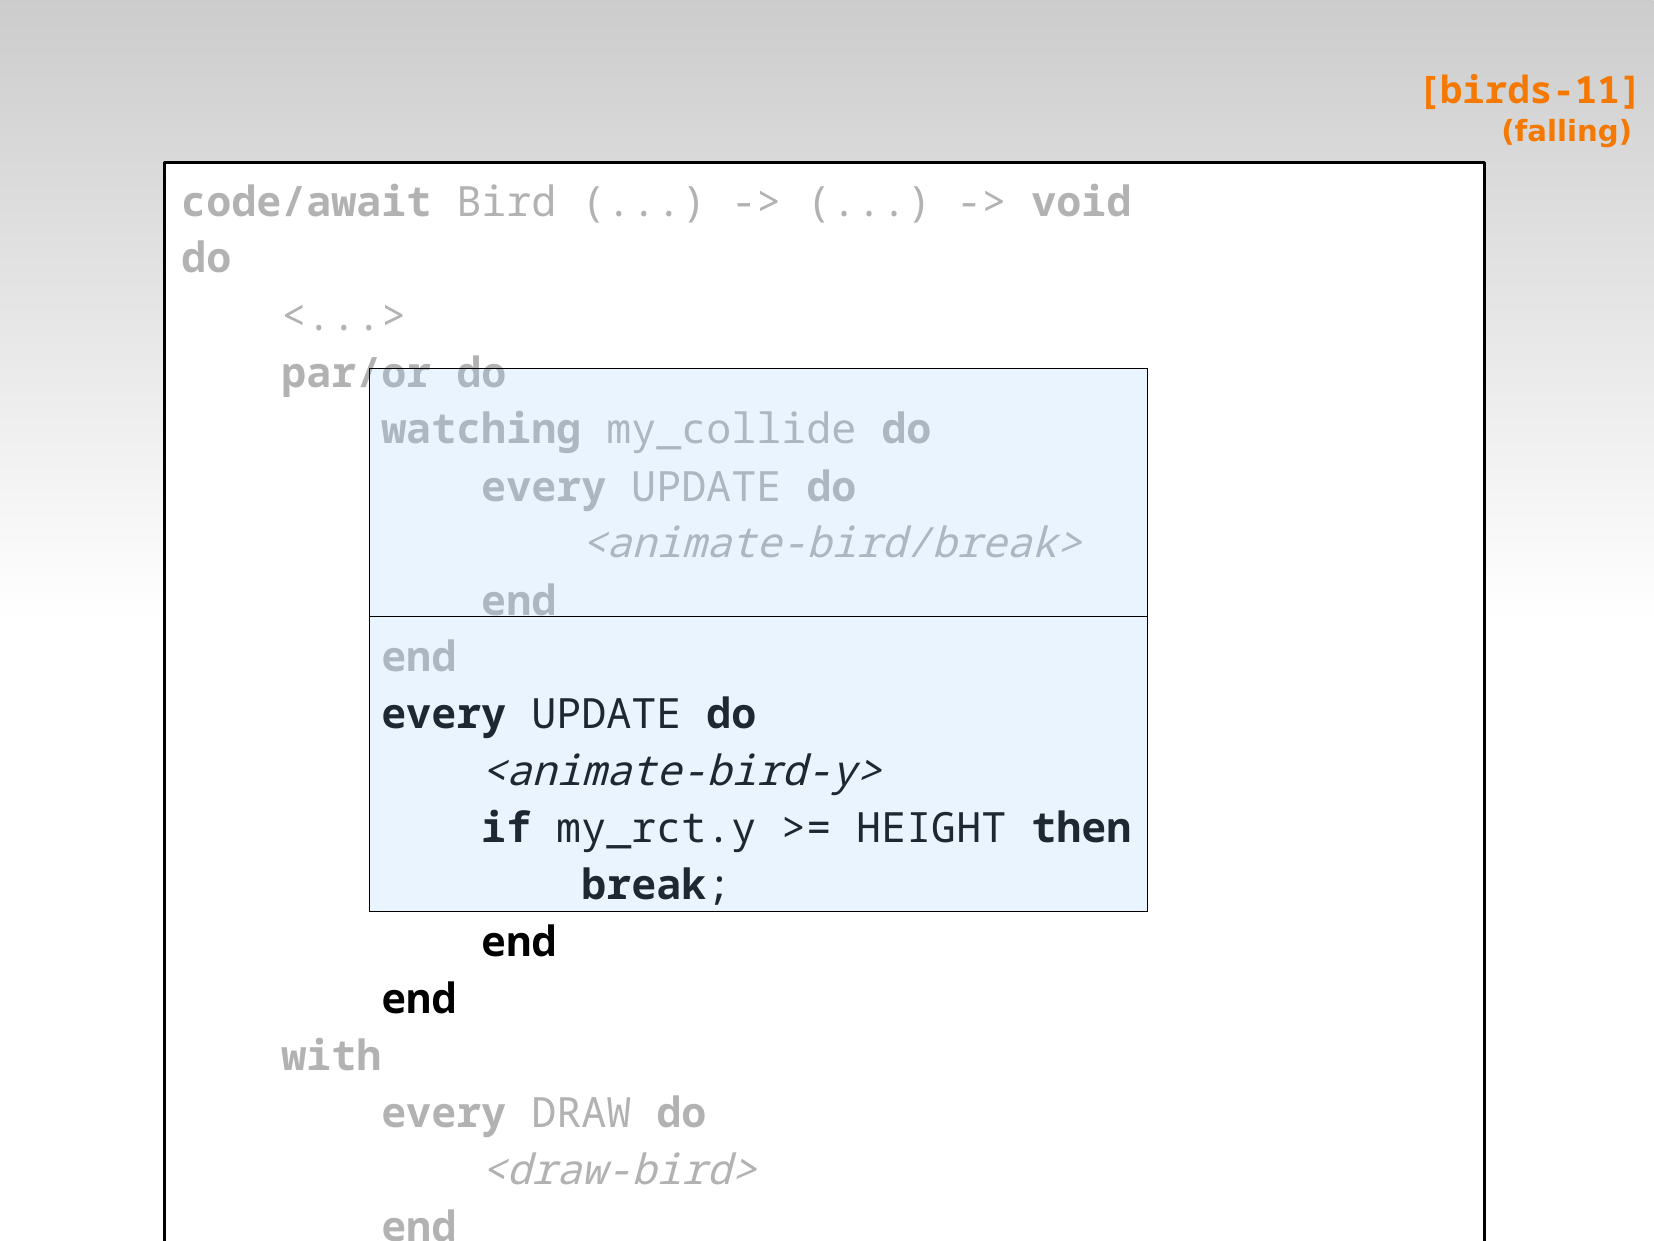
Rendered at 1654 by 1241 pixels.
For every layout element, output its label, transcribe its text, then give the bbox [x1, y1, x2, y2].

text_box code/await Bird (...) -> (...) -> void do <...> par/or do watching my_collide do every UPDATE do <animate-bird/break> end end every UPDATE do <animate-bird-y> if my_rct.y >= HEIGHT then break; end end with every DRAW do <draw-bird> end end end [164, 210, 1485, 1220]
title [birds-11] (falling) [154, 2, 1643, 210]
text_box [369, 368, 1148, 912]
